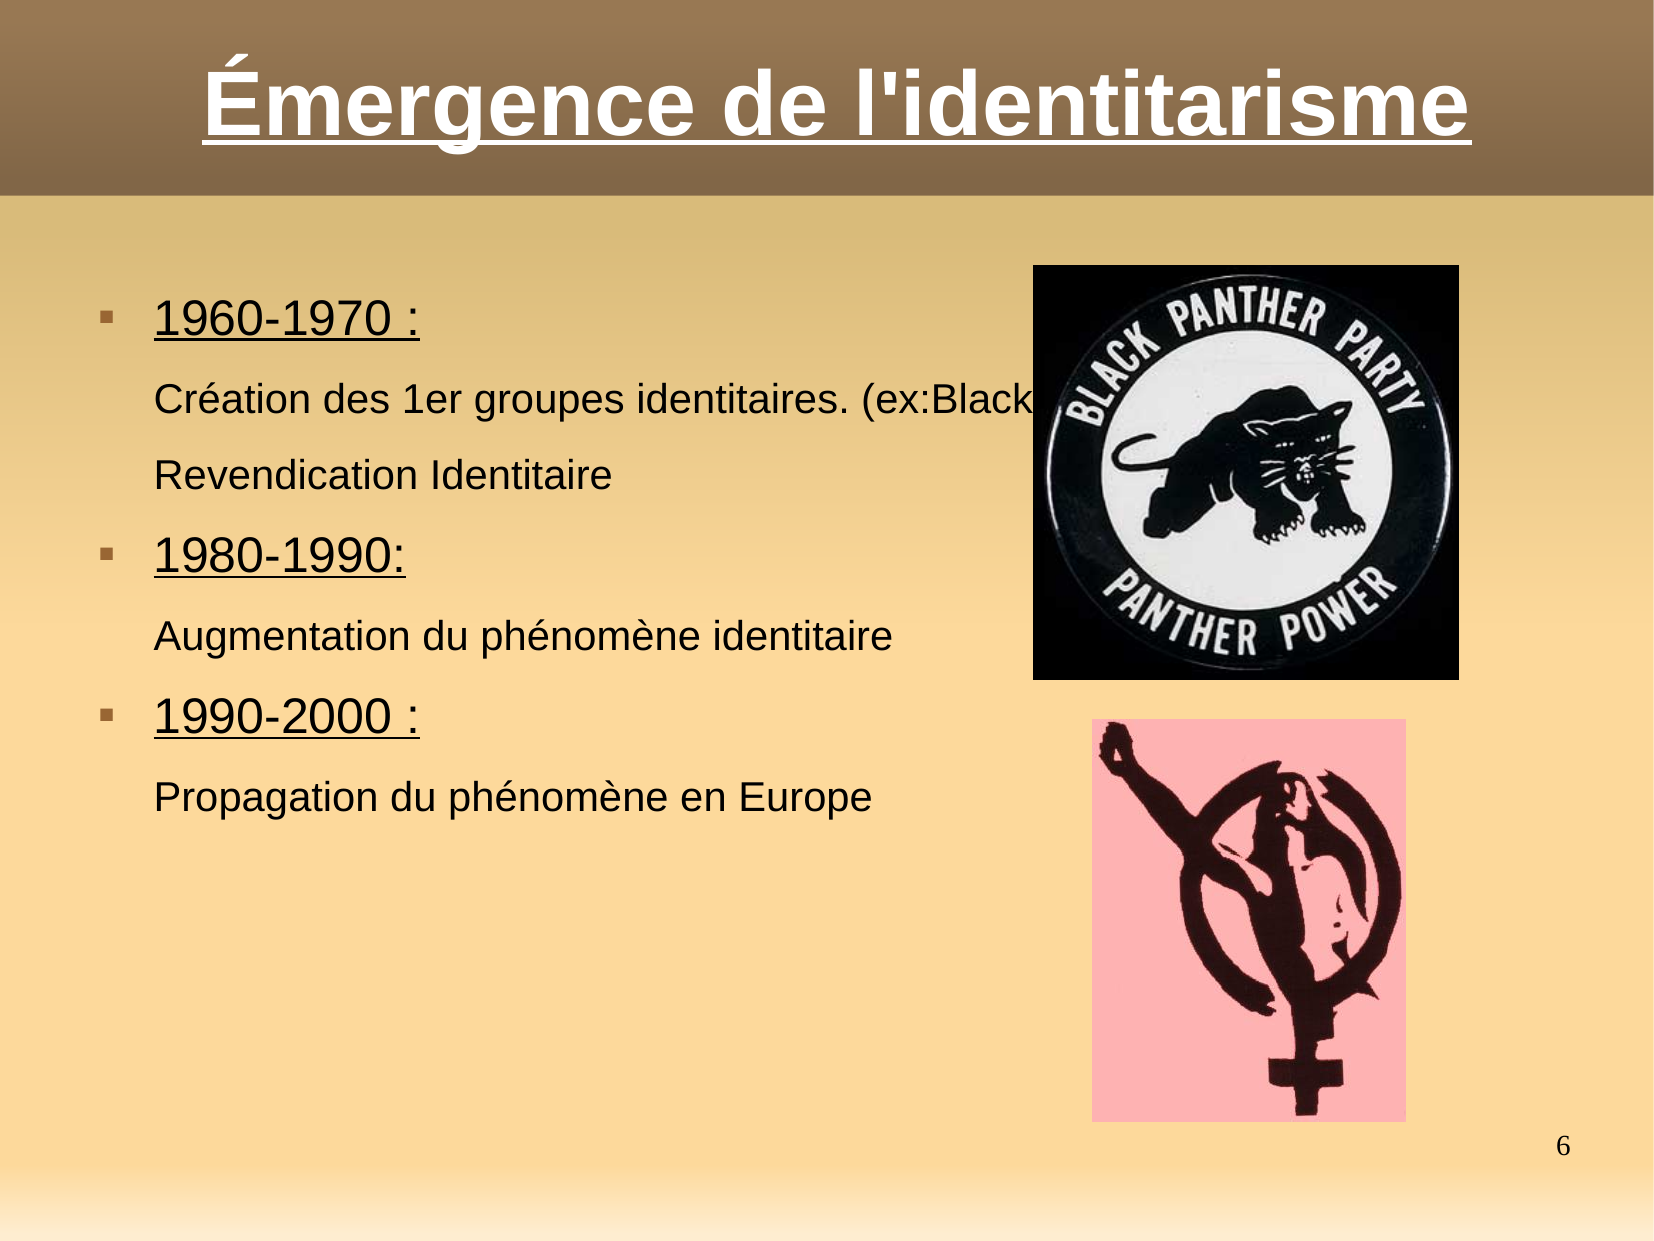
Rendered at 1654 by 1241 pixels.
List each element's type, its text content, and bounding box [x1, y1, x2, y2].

title Émergence de l'identitarisme [76, 7, 1565, 200]
picture [0, 0, 1654, 1241]
list 1960-1970 : Création des 1er groupes identitaires. (ex:Black Panthers) Revendication Identitaire 1980-1990: Augmentation du phénomène identitaire 1990-2000 : Propagation du phénomène en Europe [82, 290, 809, 1094]
